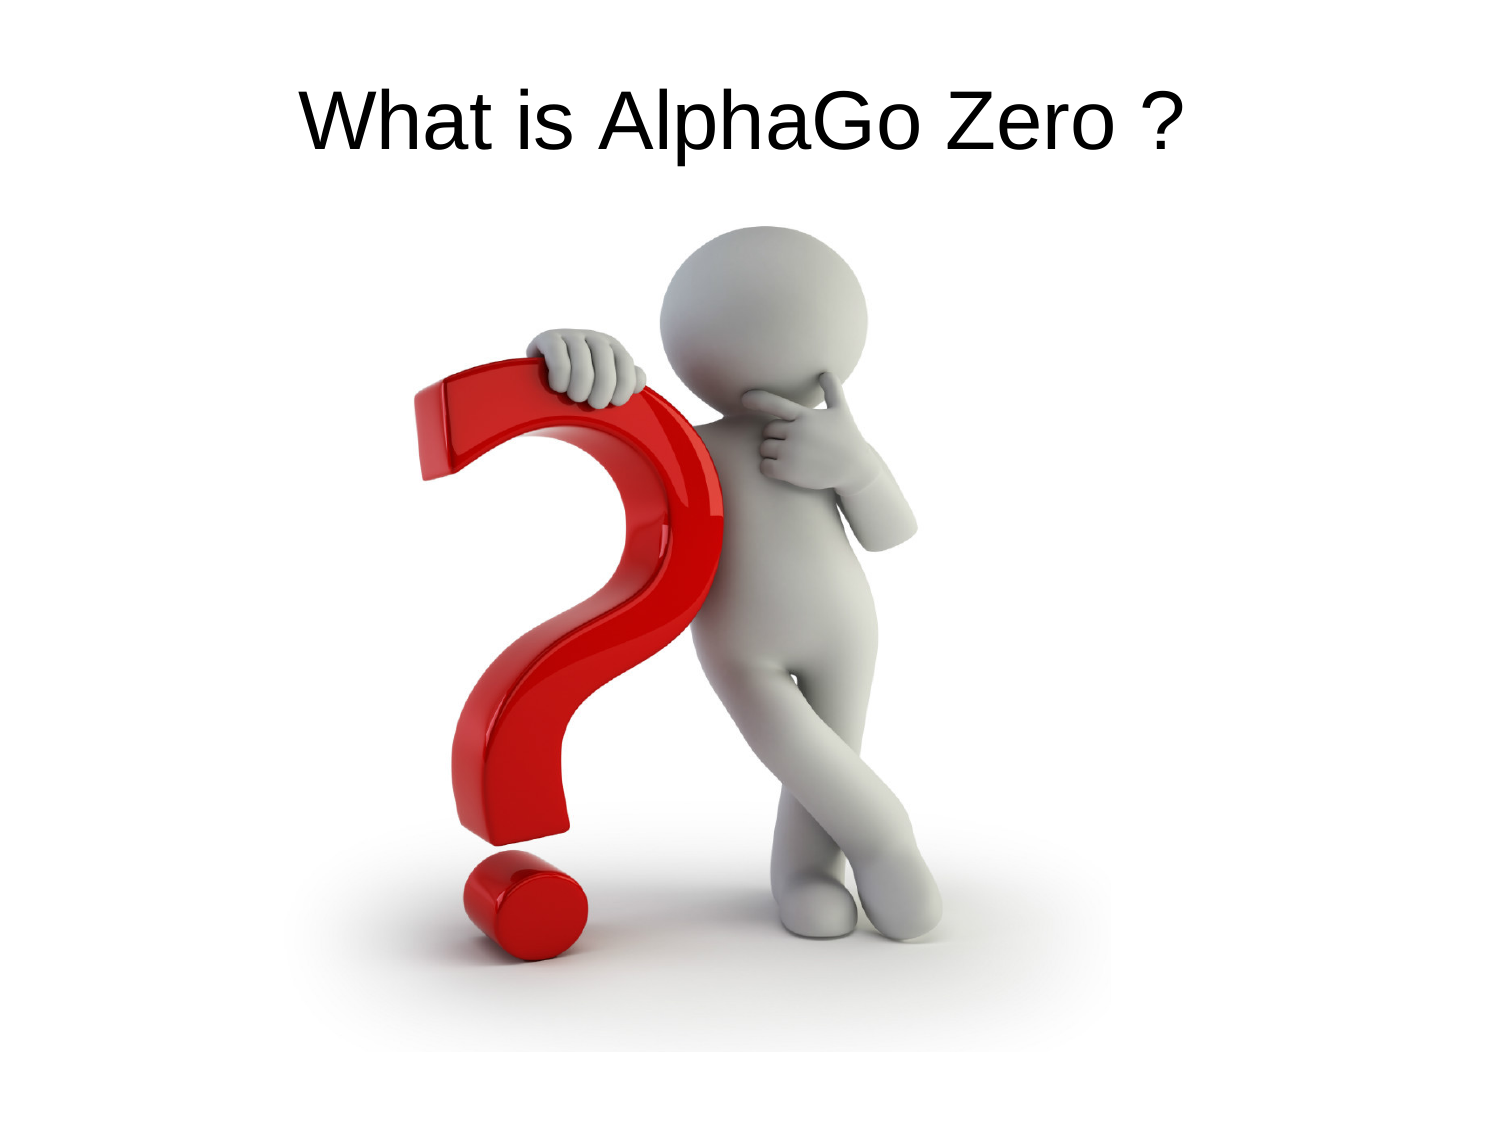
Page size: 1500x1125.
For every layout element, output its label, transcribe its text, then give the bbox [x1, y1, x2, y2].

text_box What is AlphaGo Zero ? [283, 59, 1202, 174]
picture [283, 177, 1111, 1052]
